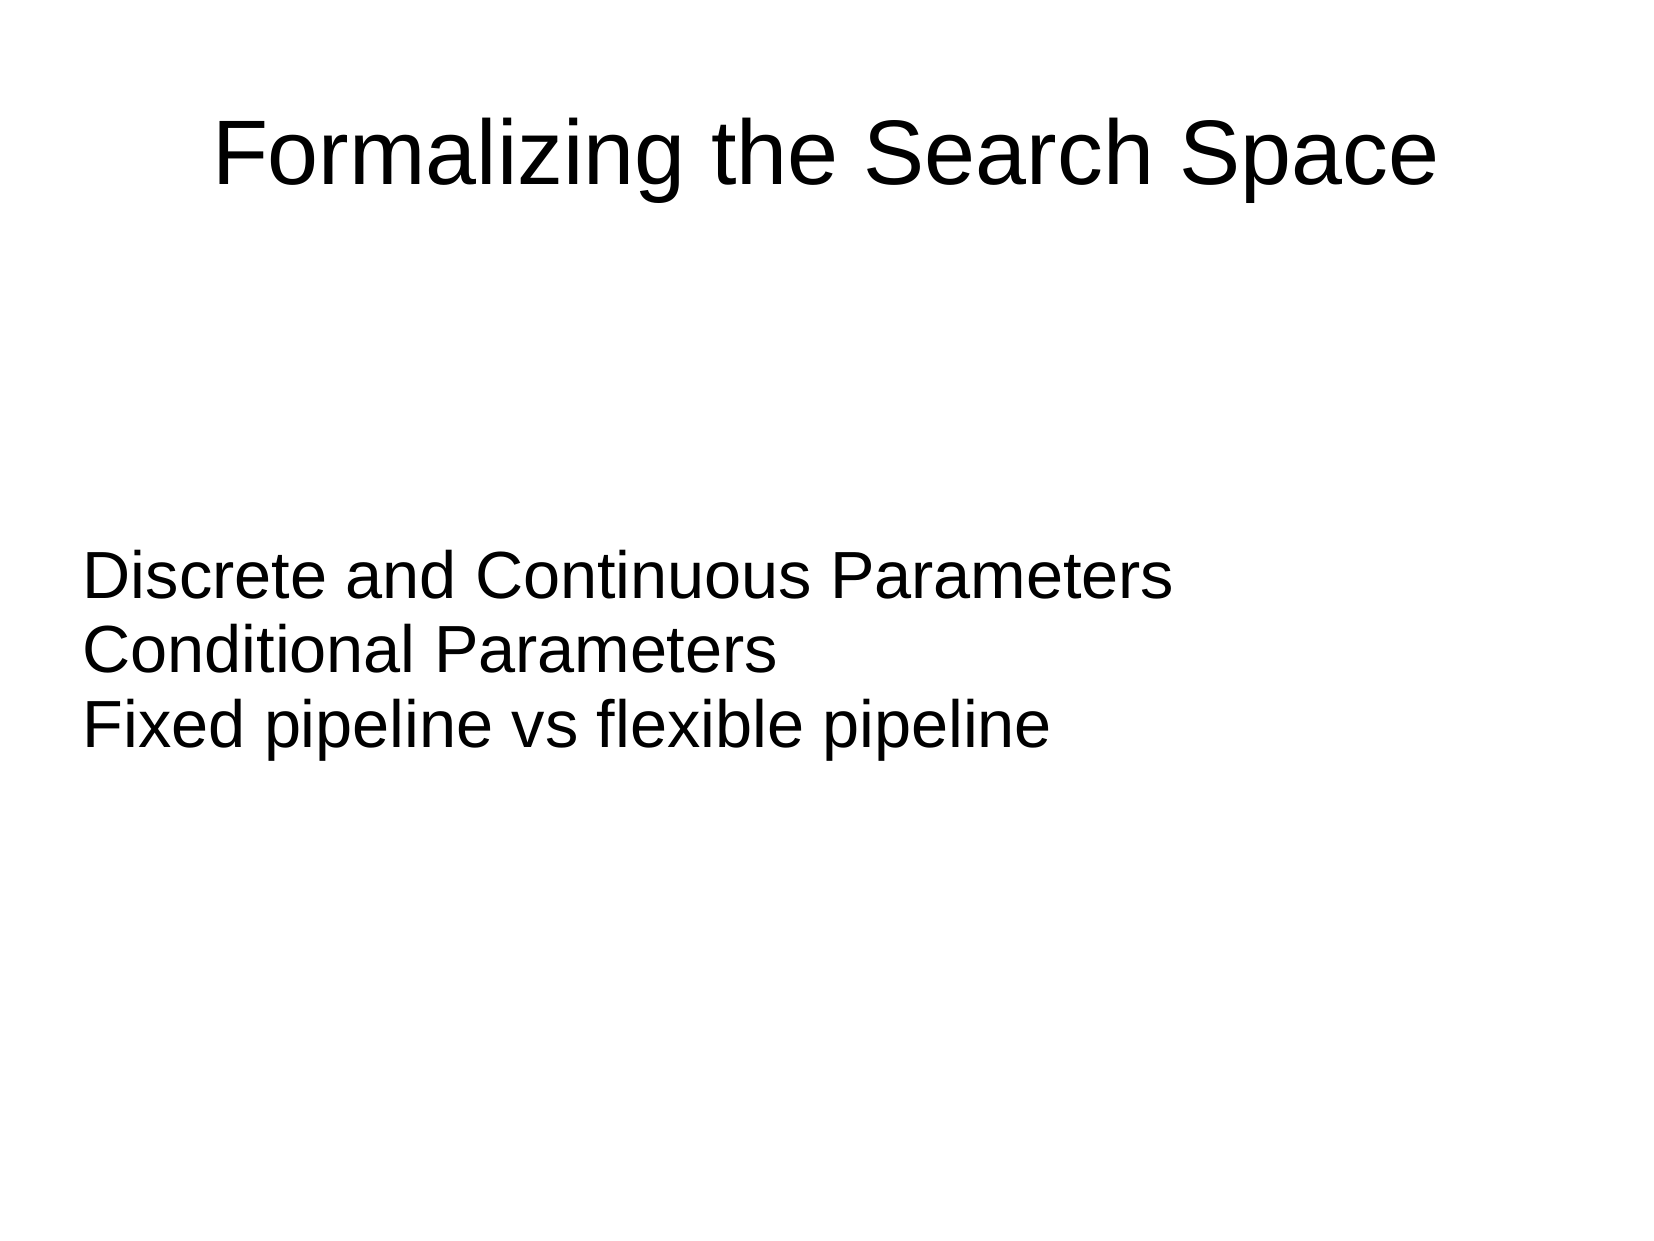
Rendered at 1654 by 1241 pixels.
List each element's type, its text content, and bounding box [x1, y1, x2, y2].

title Formalizing the Search Space [82, 49, 1571, 257]
subtitle Discrete and Continuous Parameters Conditional Parameters Fixed pipeline vs flexible pipeline [82, 290, 1571, 1010]
